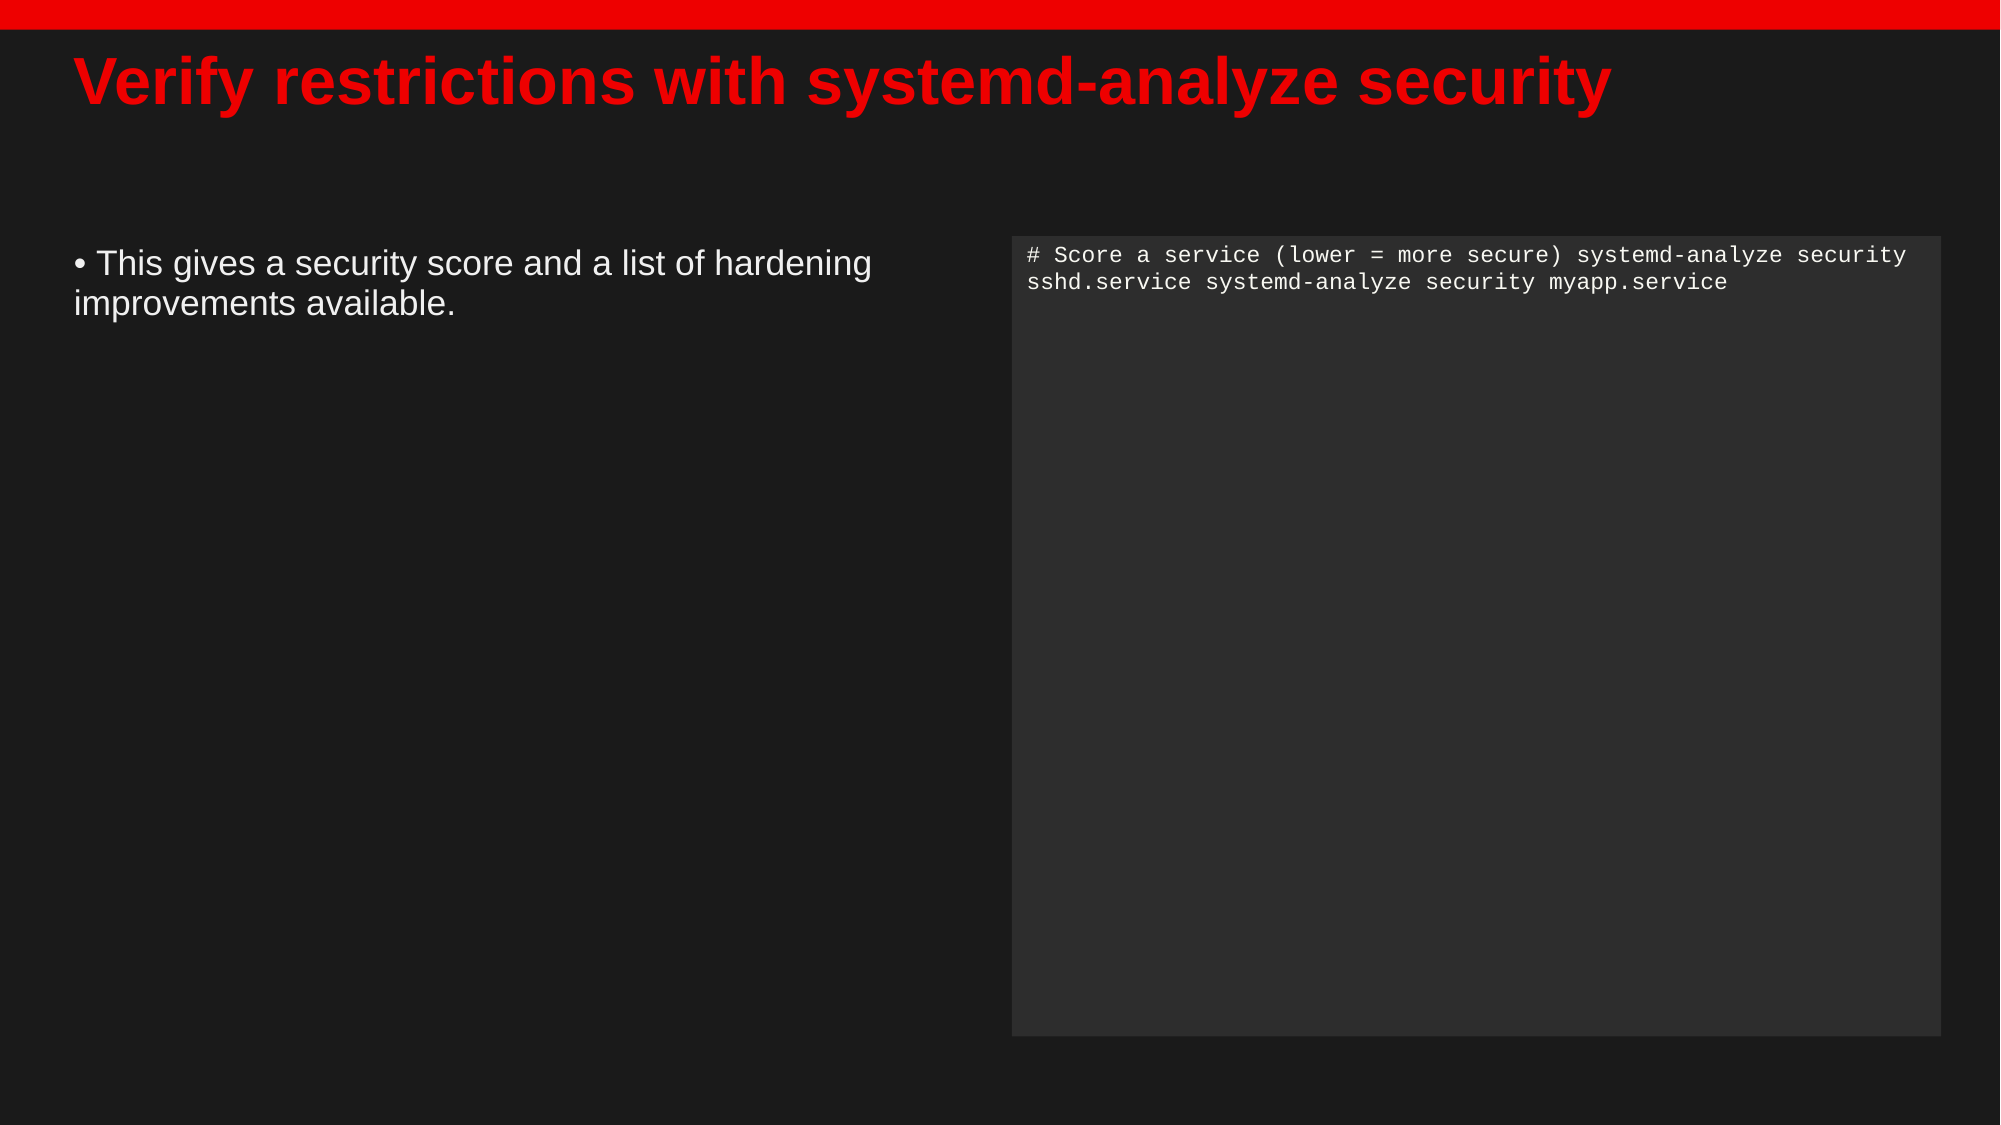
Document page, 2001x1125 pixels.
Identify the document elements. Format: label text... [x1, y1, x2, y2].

text_box # Score a service (lower = more secure) systemd-analyze security sshd.service systemd-analyze security myapp.service [1011, 236, 1942, 1037]
text_box • This gives a security score and a list of hardening improvements available. [59, 236, 989, 1037]
text_box Verify restrictions with systemd-analyze security [59, 36, 1942, 208]
text_box [0, 0, 2001, 30]
